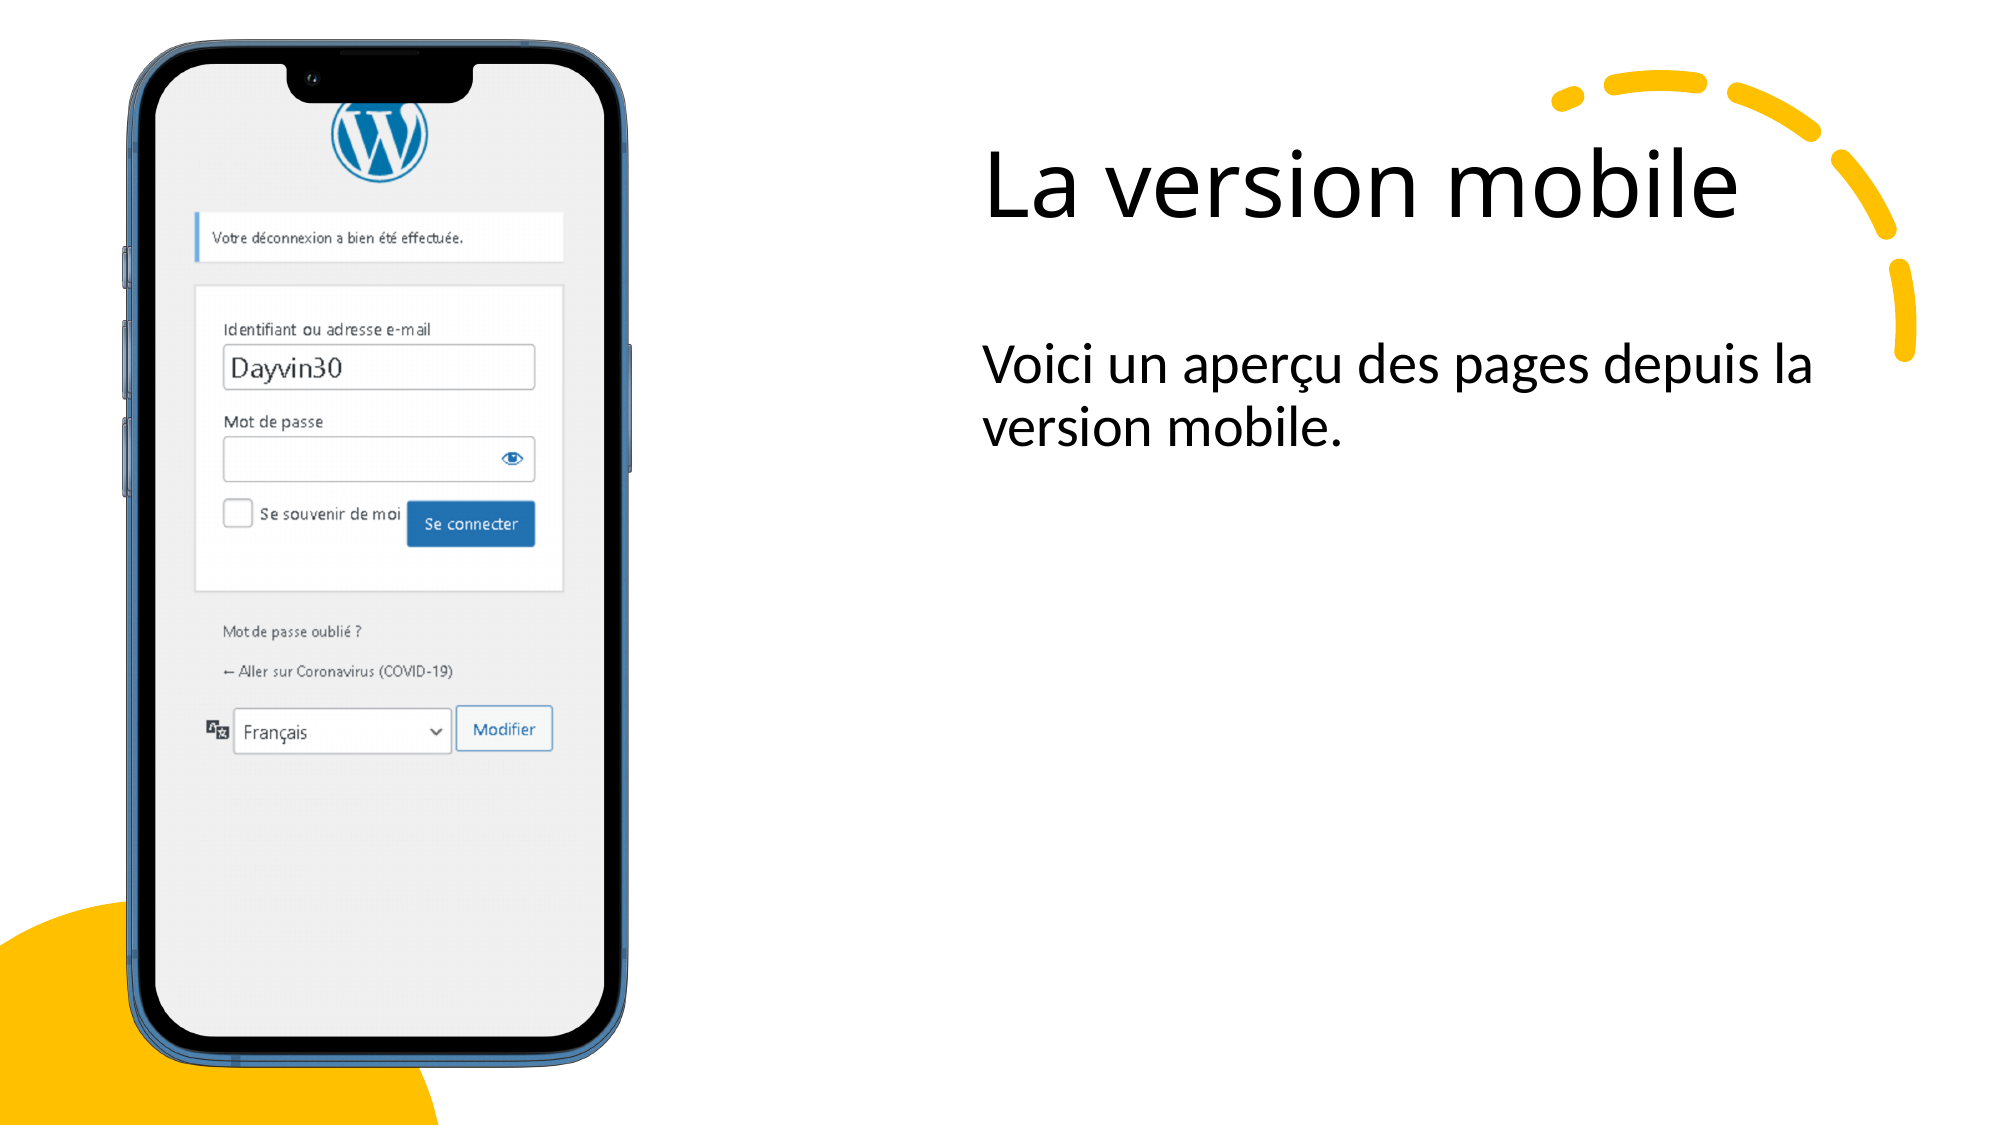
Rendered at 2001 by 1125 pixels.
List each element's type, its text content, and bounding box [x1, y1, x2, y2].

title La version mobile [967, 78, 1863, 297]
picture [73, 0, 681, 1119]
list Voici un aperçu des pages depuis la version mobile. [967, 325, 1863, 1014]
text_box [0, 0, 2000, 1125]
